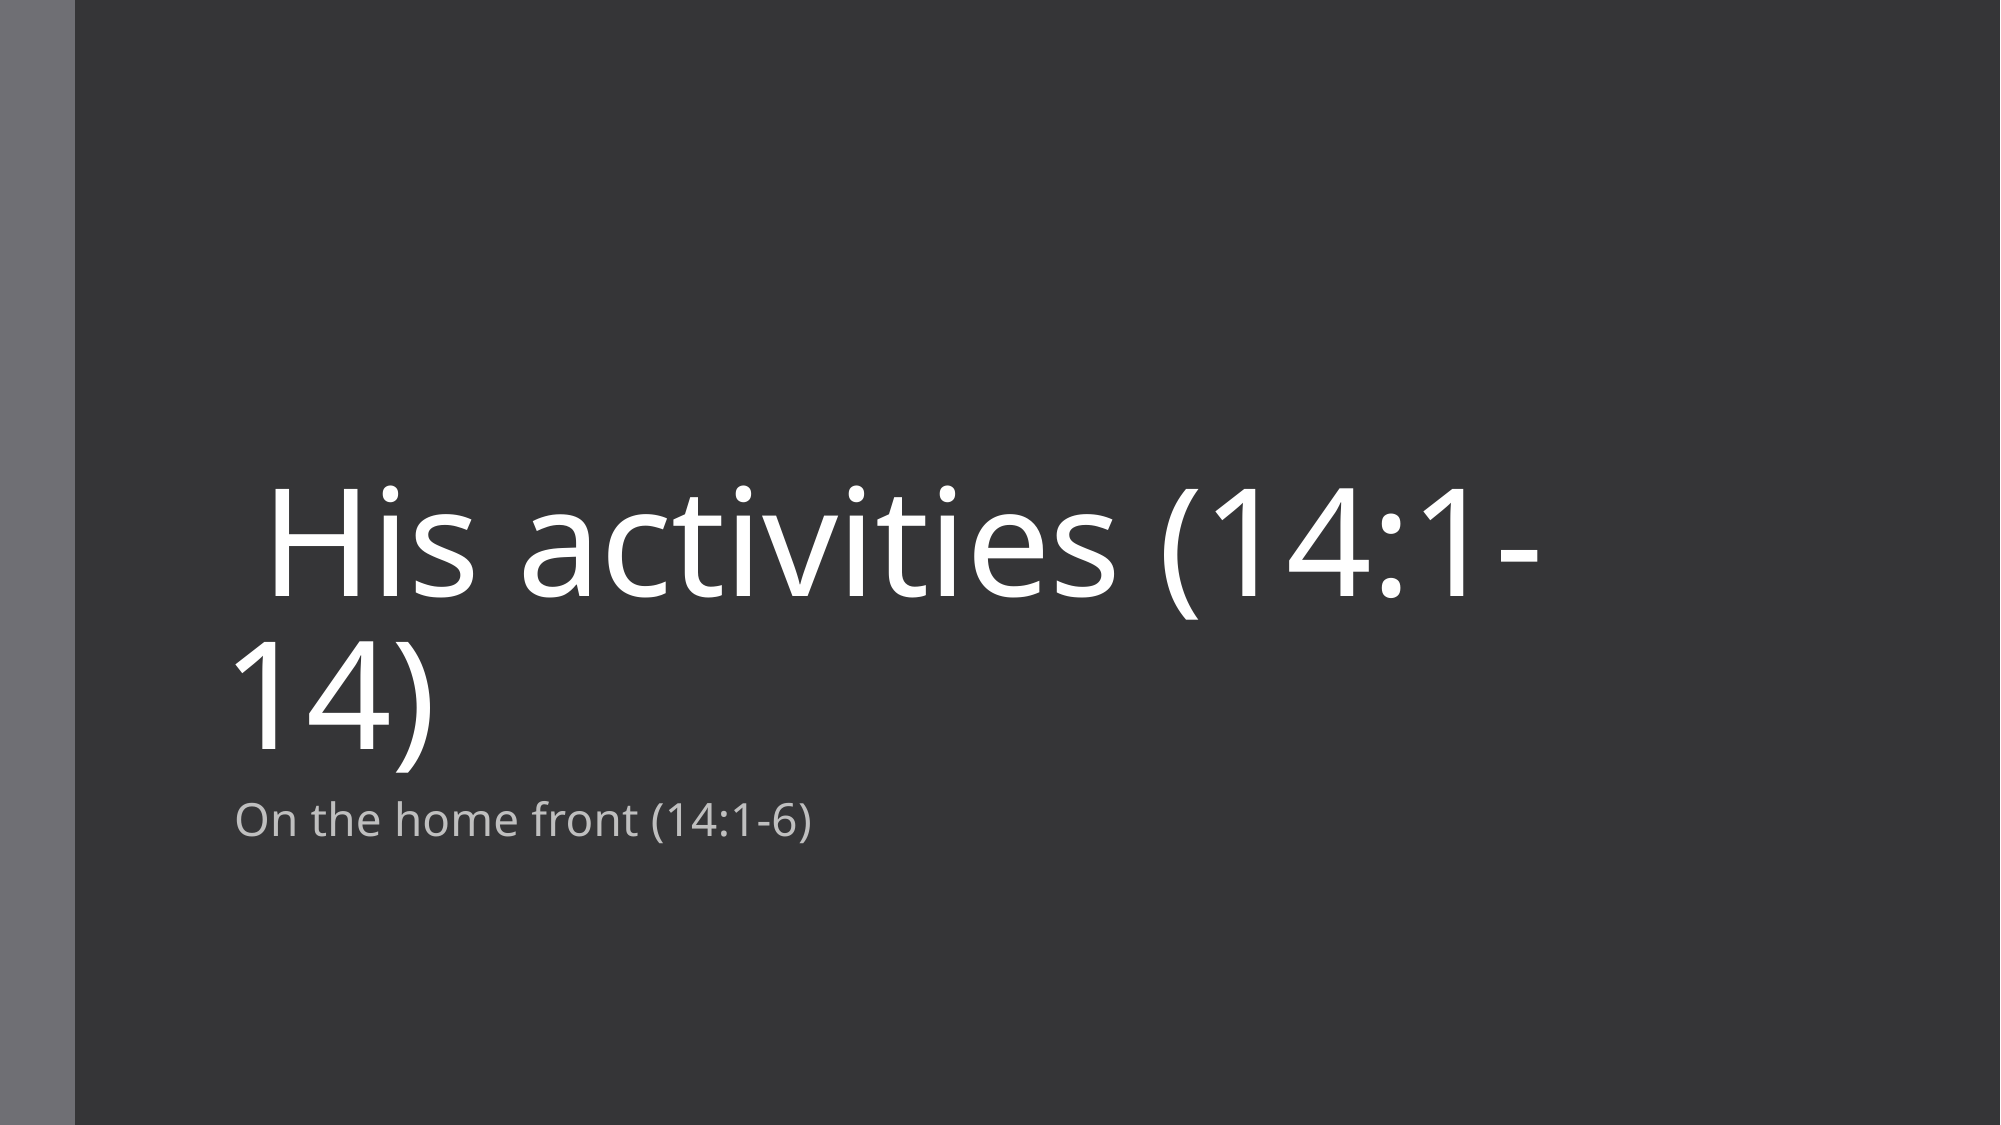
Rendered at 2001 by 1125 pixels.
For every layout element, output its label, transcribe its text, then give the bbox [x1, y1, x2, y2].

subtitle On the home front (14:1-6) [206, 787, 1752, 1066]
title His activities (14:1-14) [206, 124, 1752, 787]
